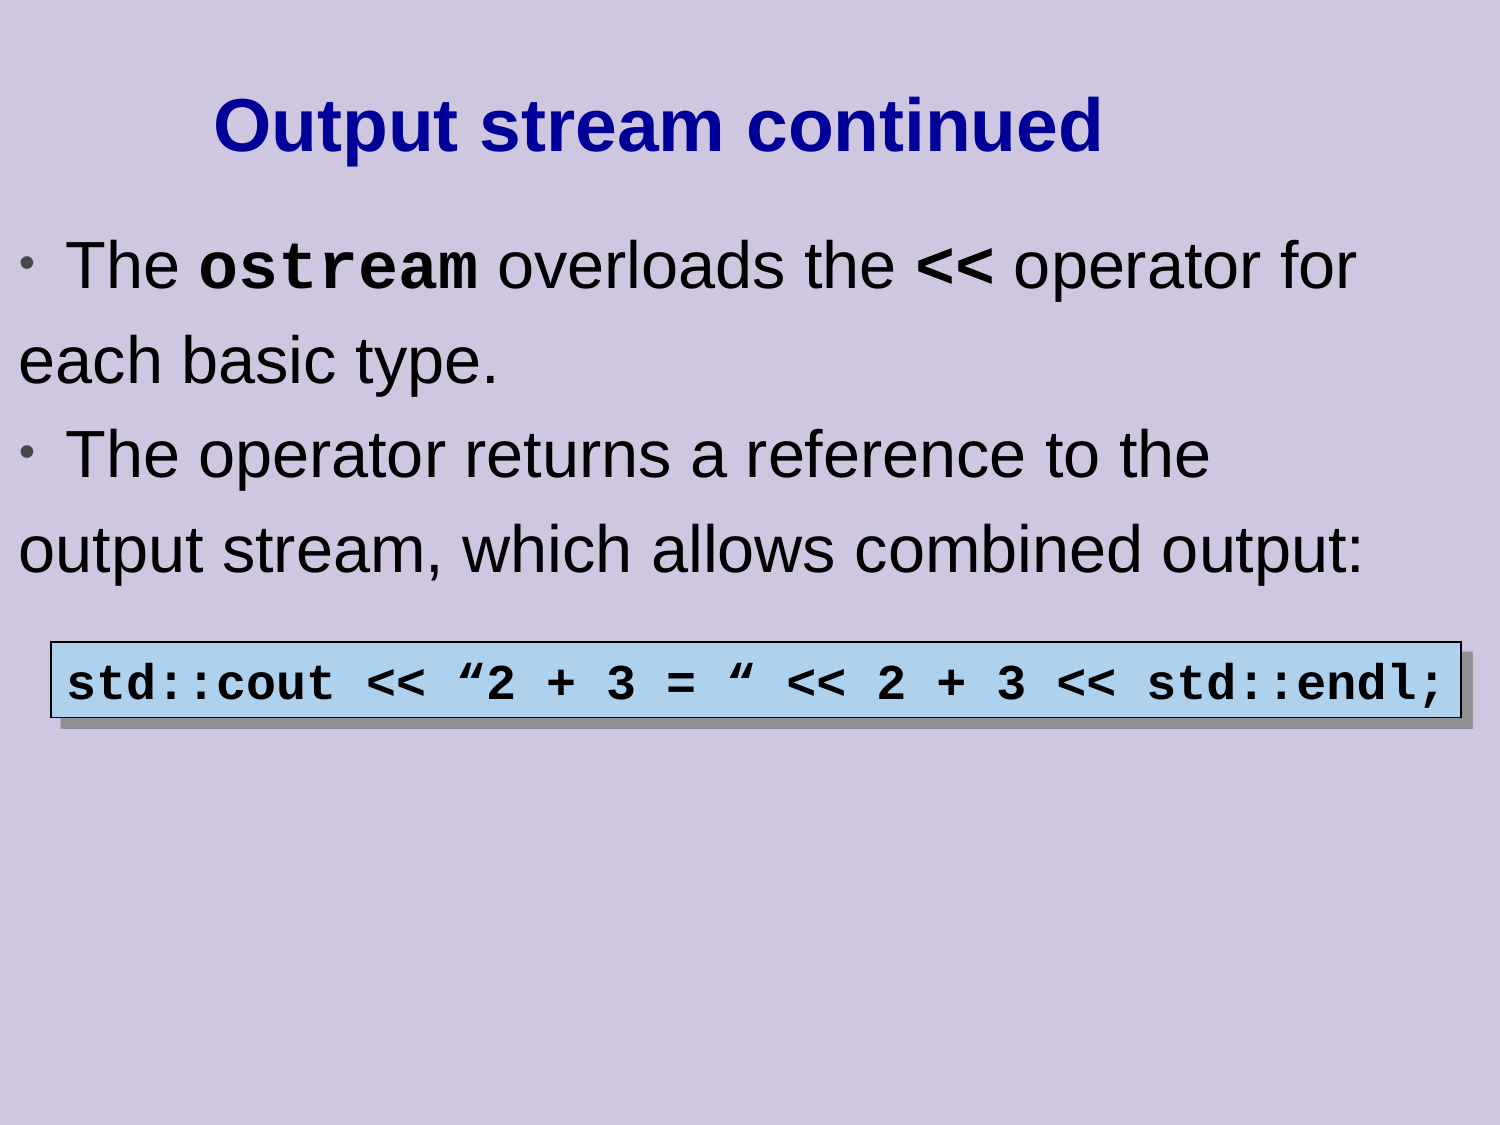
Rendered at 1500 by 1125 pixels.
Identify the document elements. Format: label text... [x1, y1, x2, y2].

text_box std::cout << “2 + 3 = “ << 2 + 3 << std::endl; [51, 642, 1461, 718]
text_box Output stream continued [198, 27, 1468, 216]
list The ostream overloads the << operator for each basic type. The operator returns a reference to the output stream, which allows combined output: [3, 215, 1441, 868]
